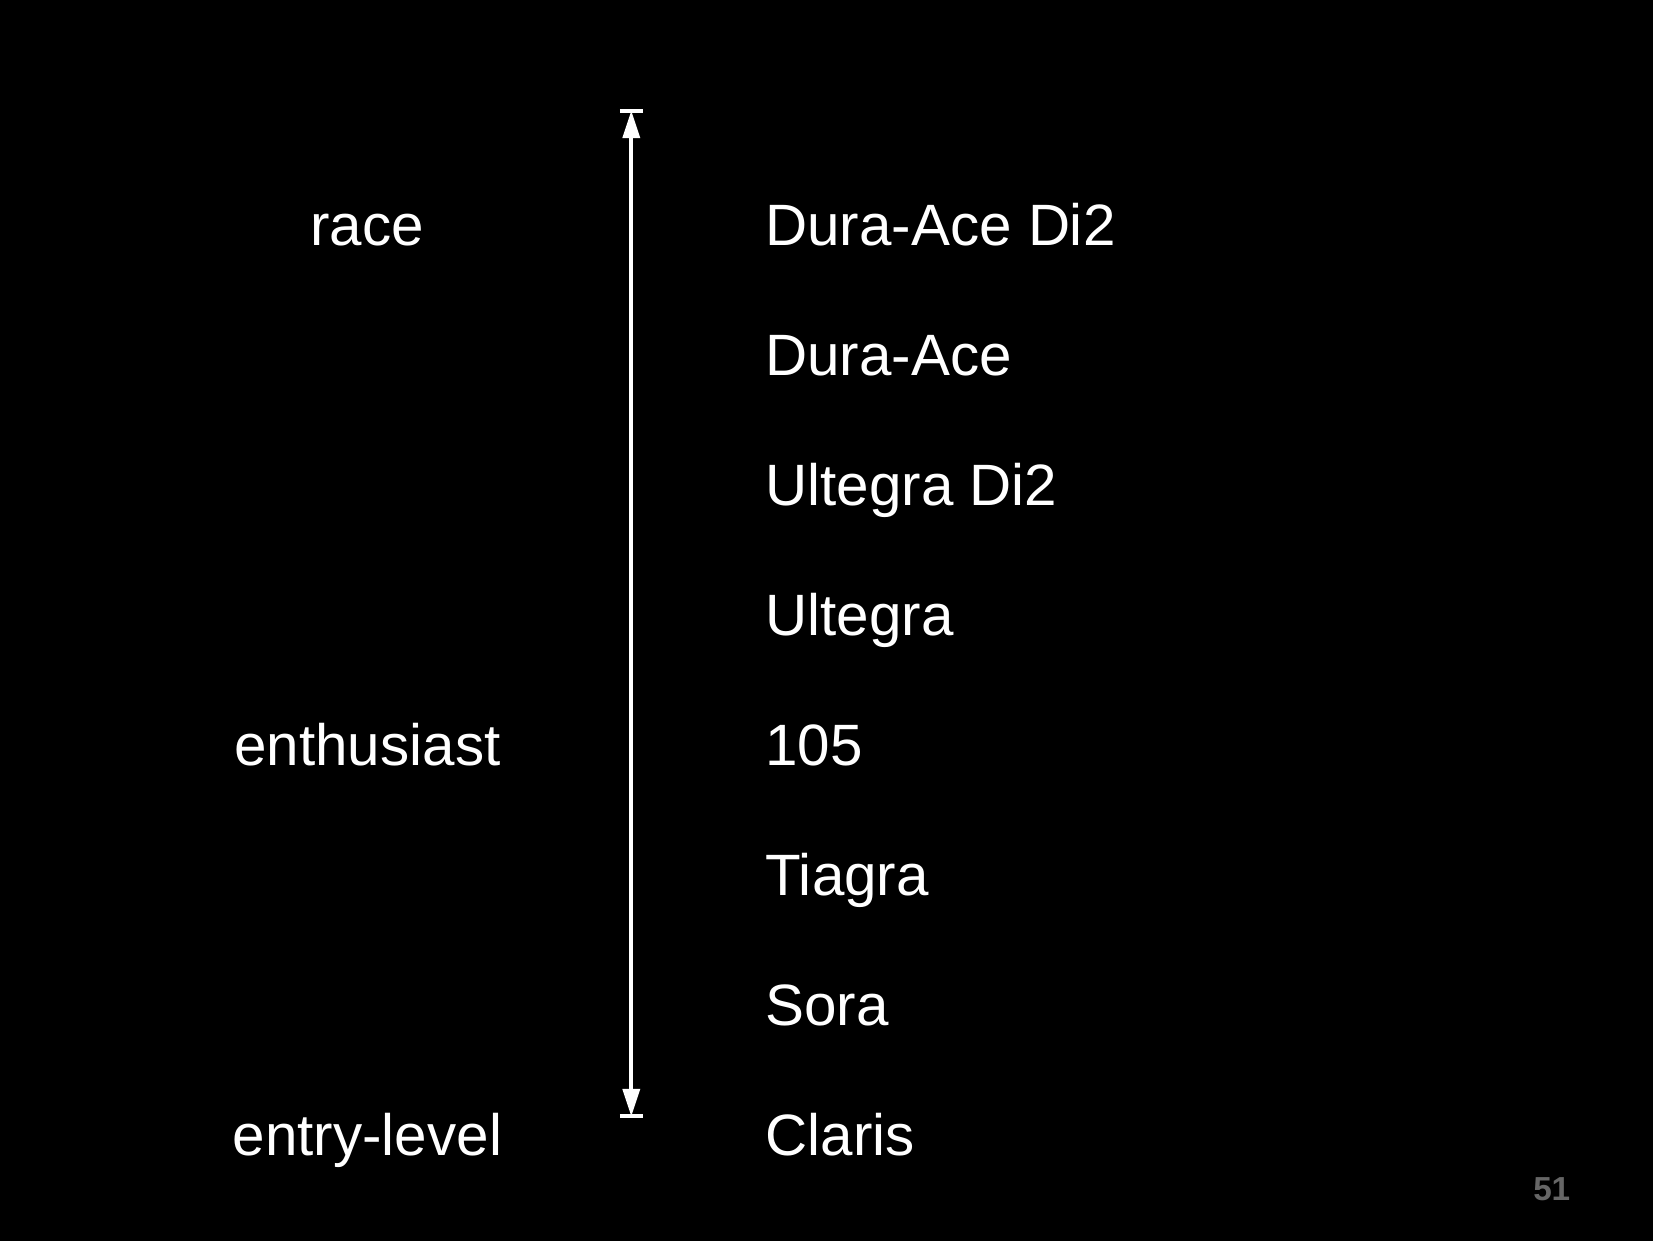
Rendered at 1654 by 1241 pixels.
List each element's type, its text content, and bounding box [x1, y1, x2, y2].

text_box race enthusiast entry-level [142, 120, 593, 1111]
text_box Dura-Ace Di2 Dura-Ace Ultegra Di2 Ultegra 105 Tiagra Sora Claris [750, 120, 1171, 1111]
